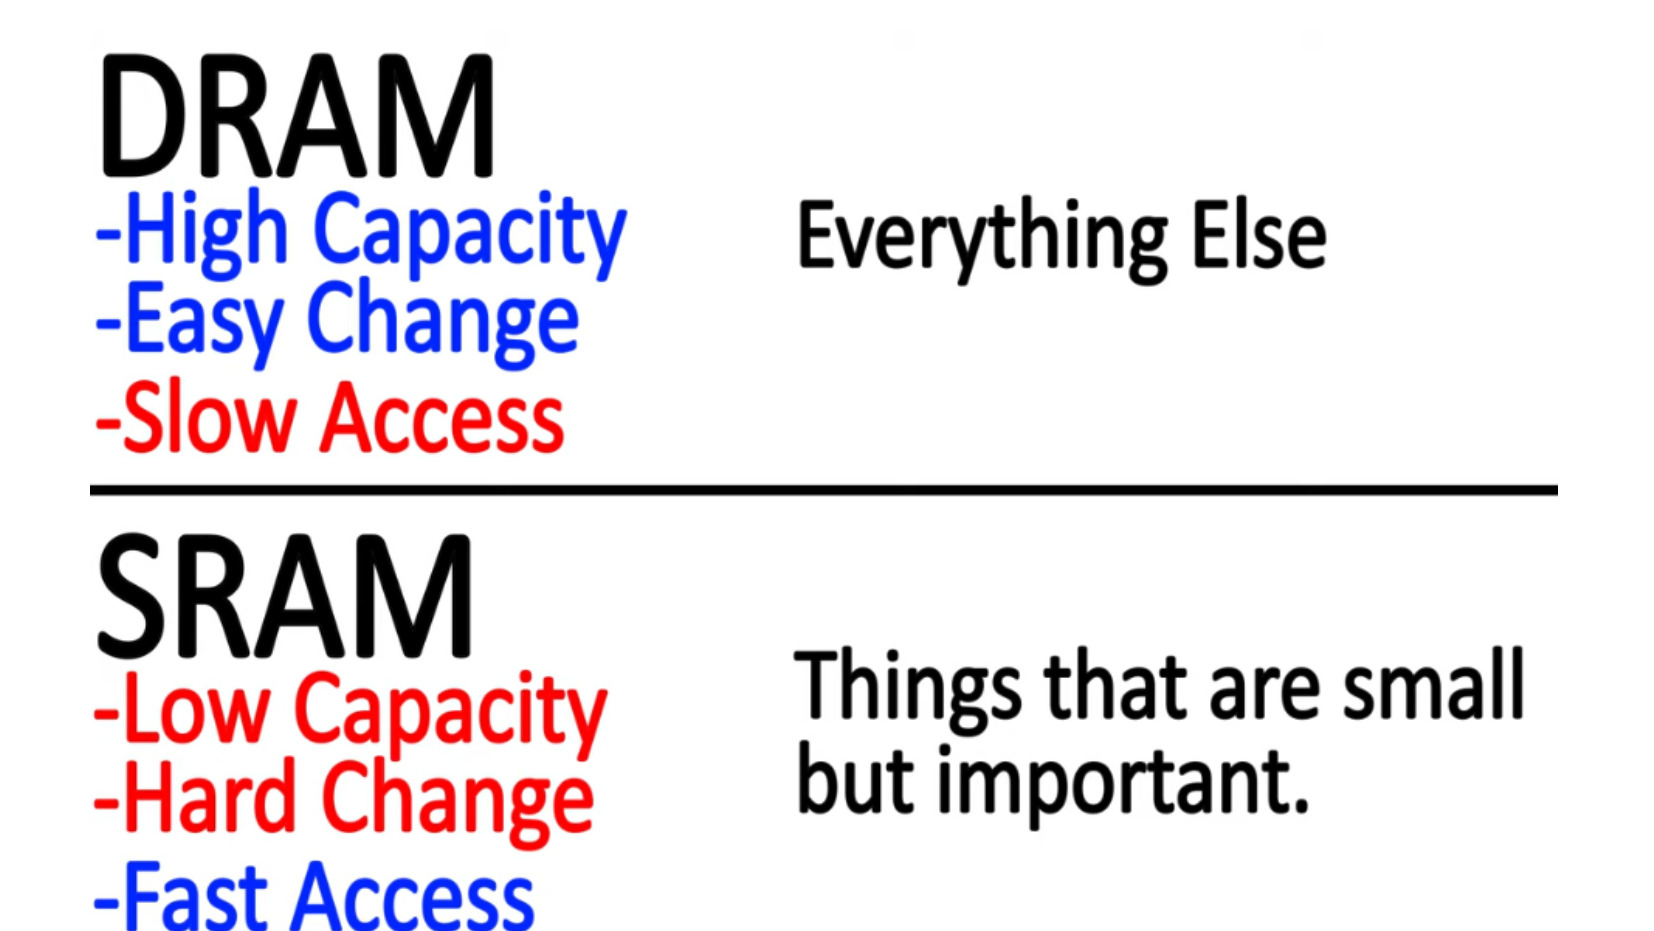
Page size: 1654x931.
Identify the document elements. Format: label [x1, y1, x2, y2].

picture [90, 3, 1558, 931]
